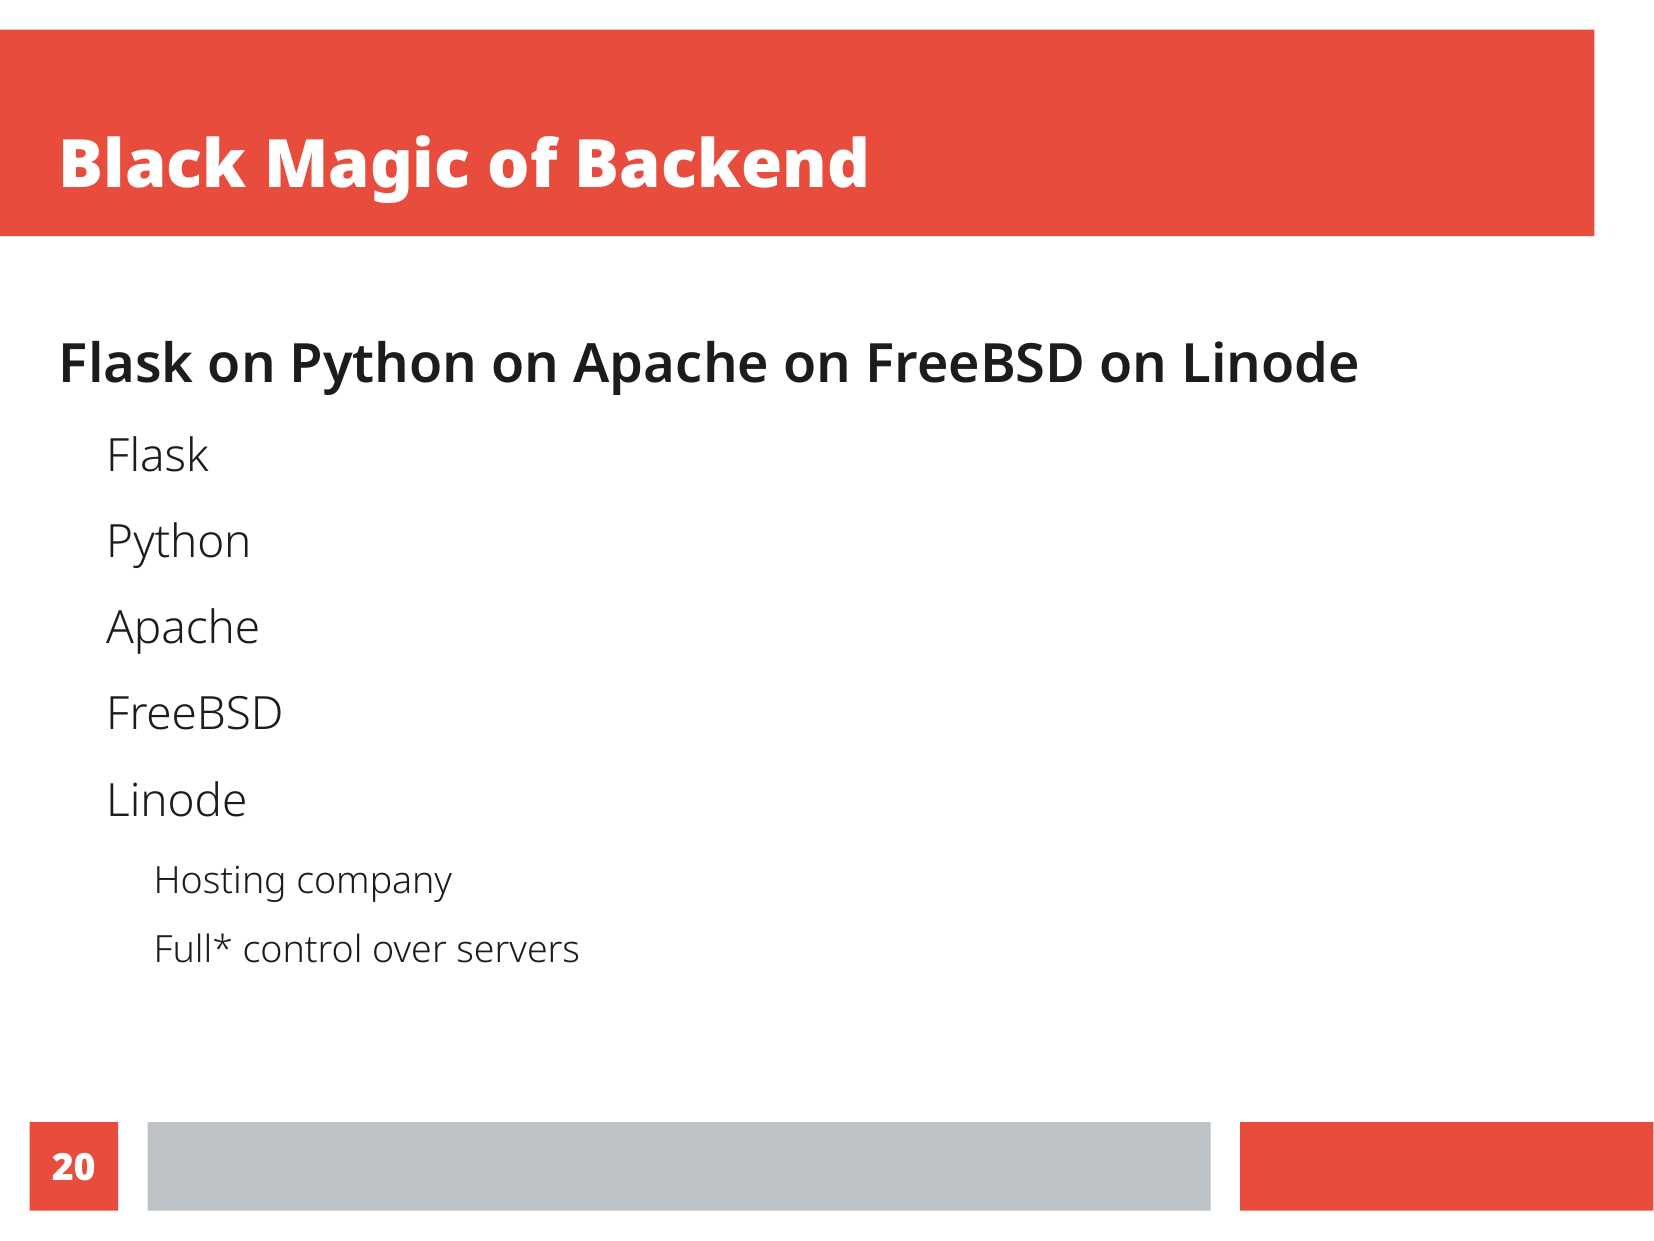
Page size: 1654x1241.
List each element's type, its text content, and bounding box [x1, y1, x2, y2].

title Black Magic of Backend [59, 59, 1595, 207]
list Flask on Python on Apache on FreeBSD on Linode Flask Python Apache FreeBSD Linode Hosting company Full* control over servers [59, 324, 1565, 1093]
